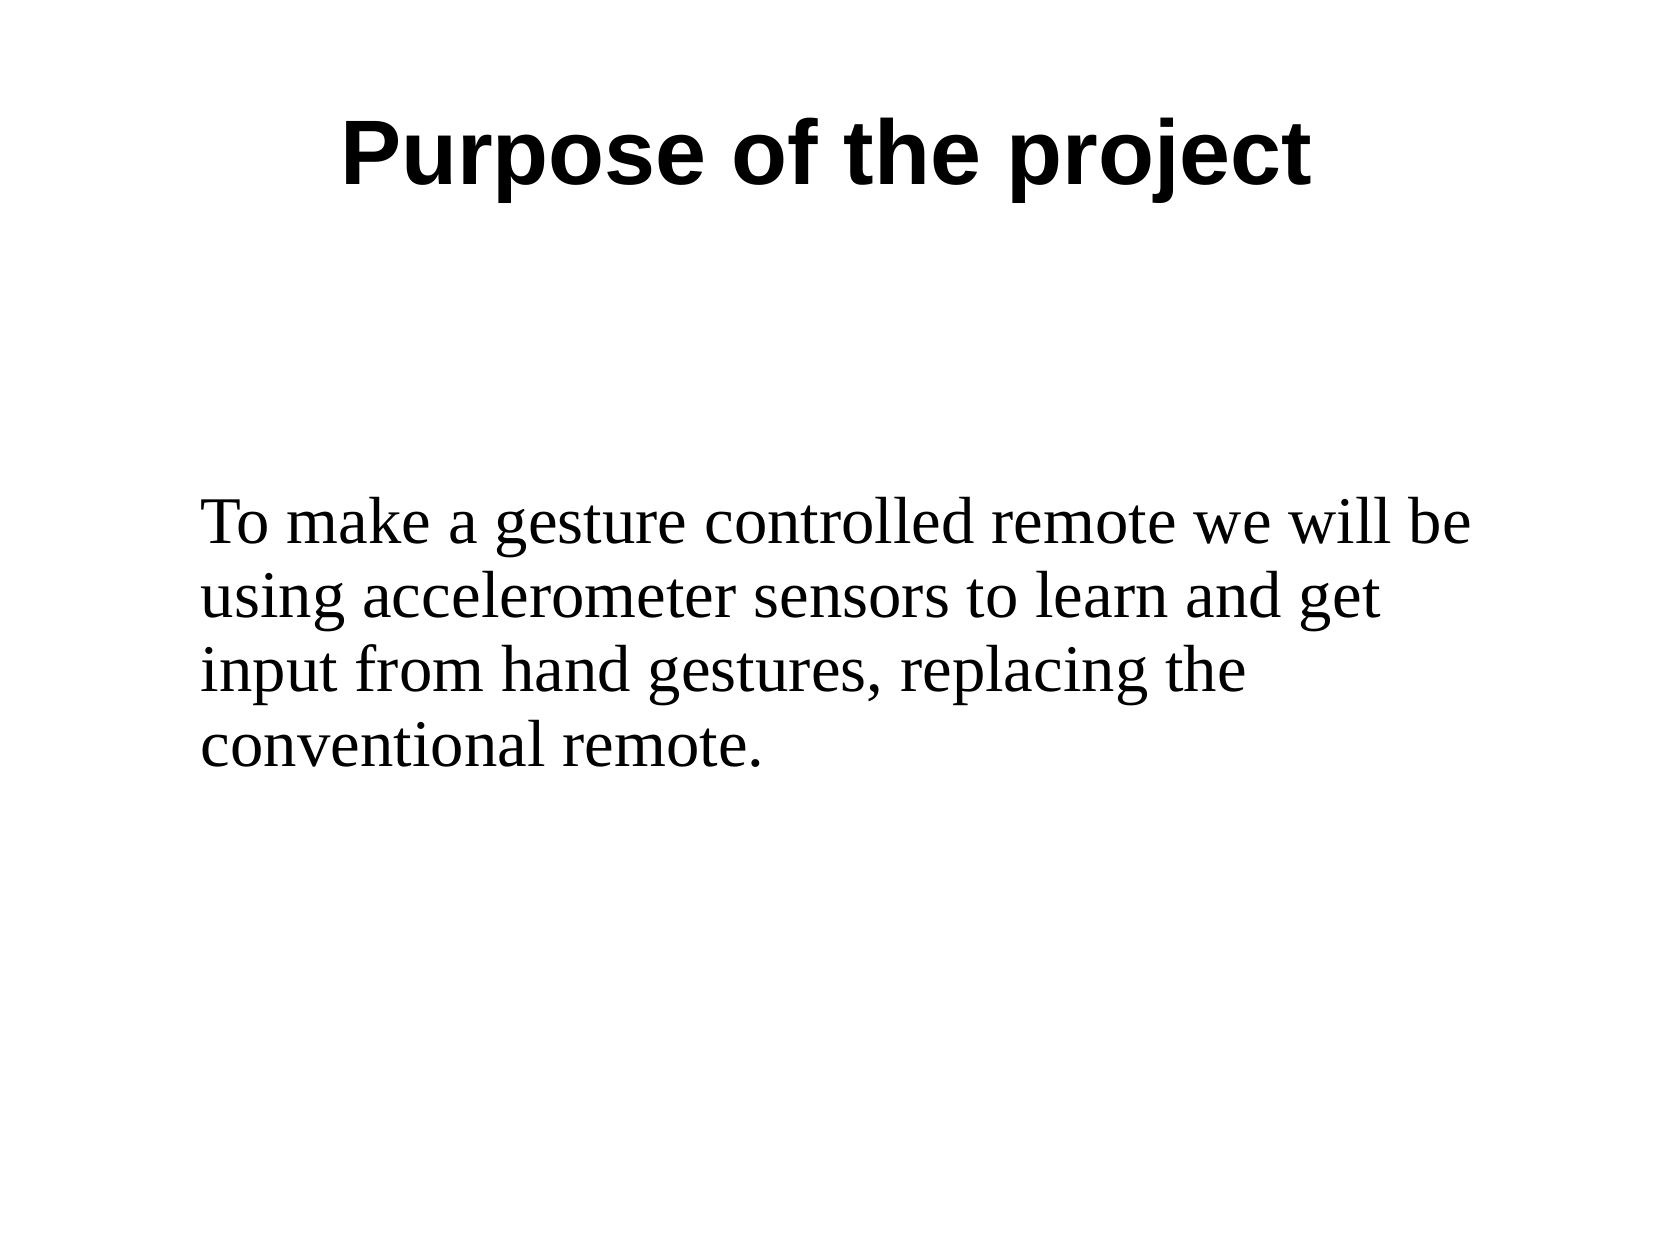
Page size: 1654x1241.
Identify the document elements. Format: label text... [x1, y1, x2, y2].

title Purpose of the project [82, 49, 1571, 257]
list To make a gesture controlled remote we will be using accelerometer sensors to learn and get input from hand gestures, replacing the conventional remote. [200, 484, 1512, 910]
